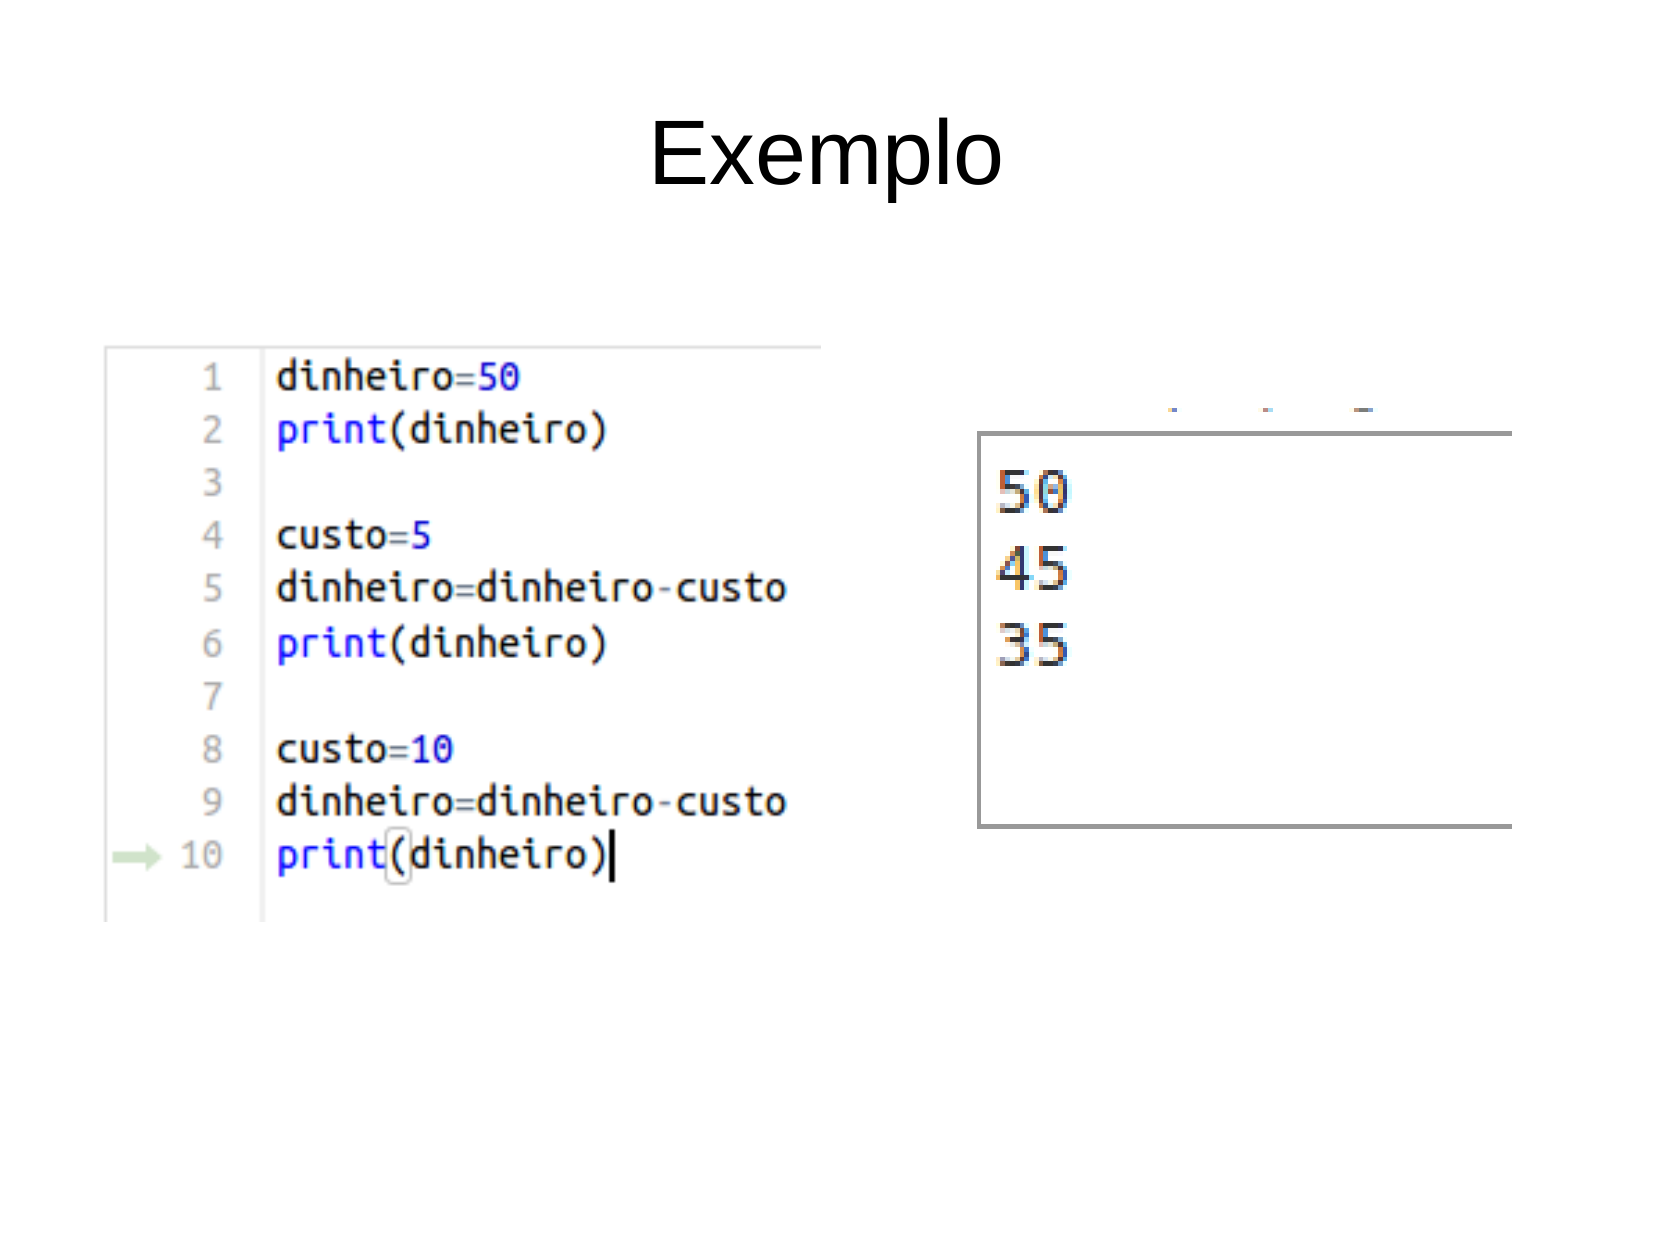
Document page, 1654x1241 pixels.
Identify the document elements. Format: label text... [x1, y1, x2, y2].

picture [958, 408, 1512, 863]
picture [94, 330, 821, 922]
title Exemplo [82, 49, 1571, 257]
